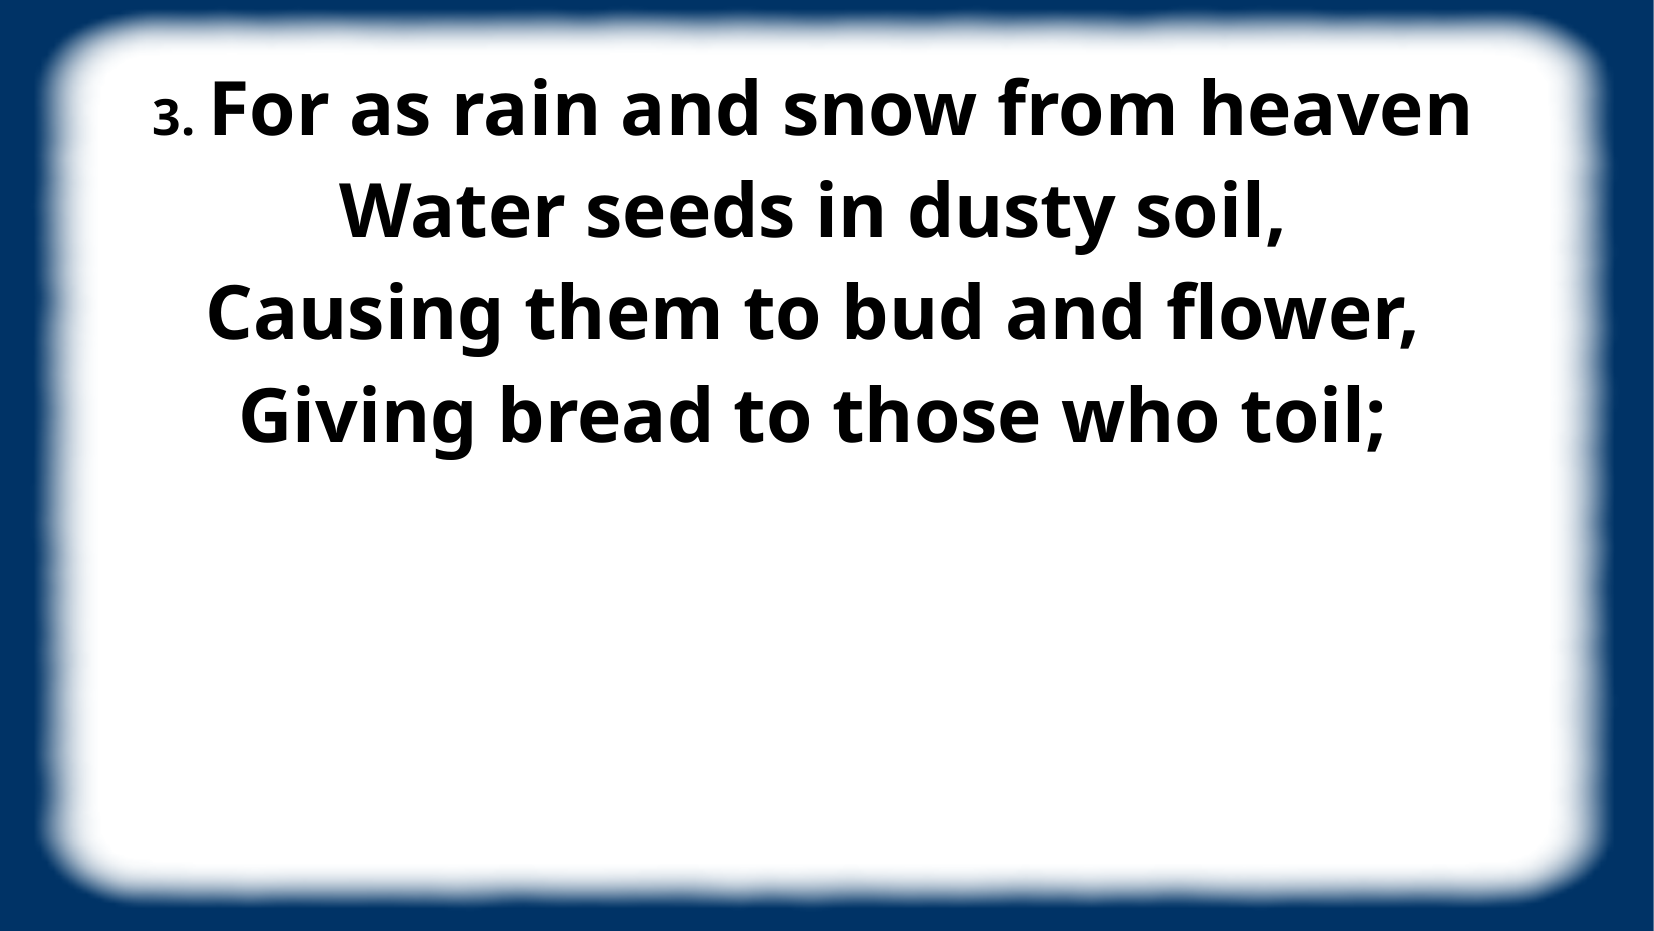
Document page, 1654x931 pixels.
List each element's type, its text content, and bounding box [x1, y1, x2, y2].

text_box 3. For as rain and snow from heaven Water seeds in dusty soil, Causing them to bud and flower, Giving bread to those who toil; [100, 47, 1526, 461]
picture [0, 0, 1654, 931]
